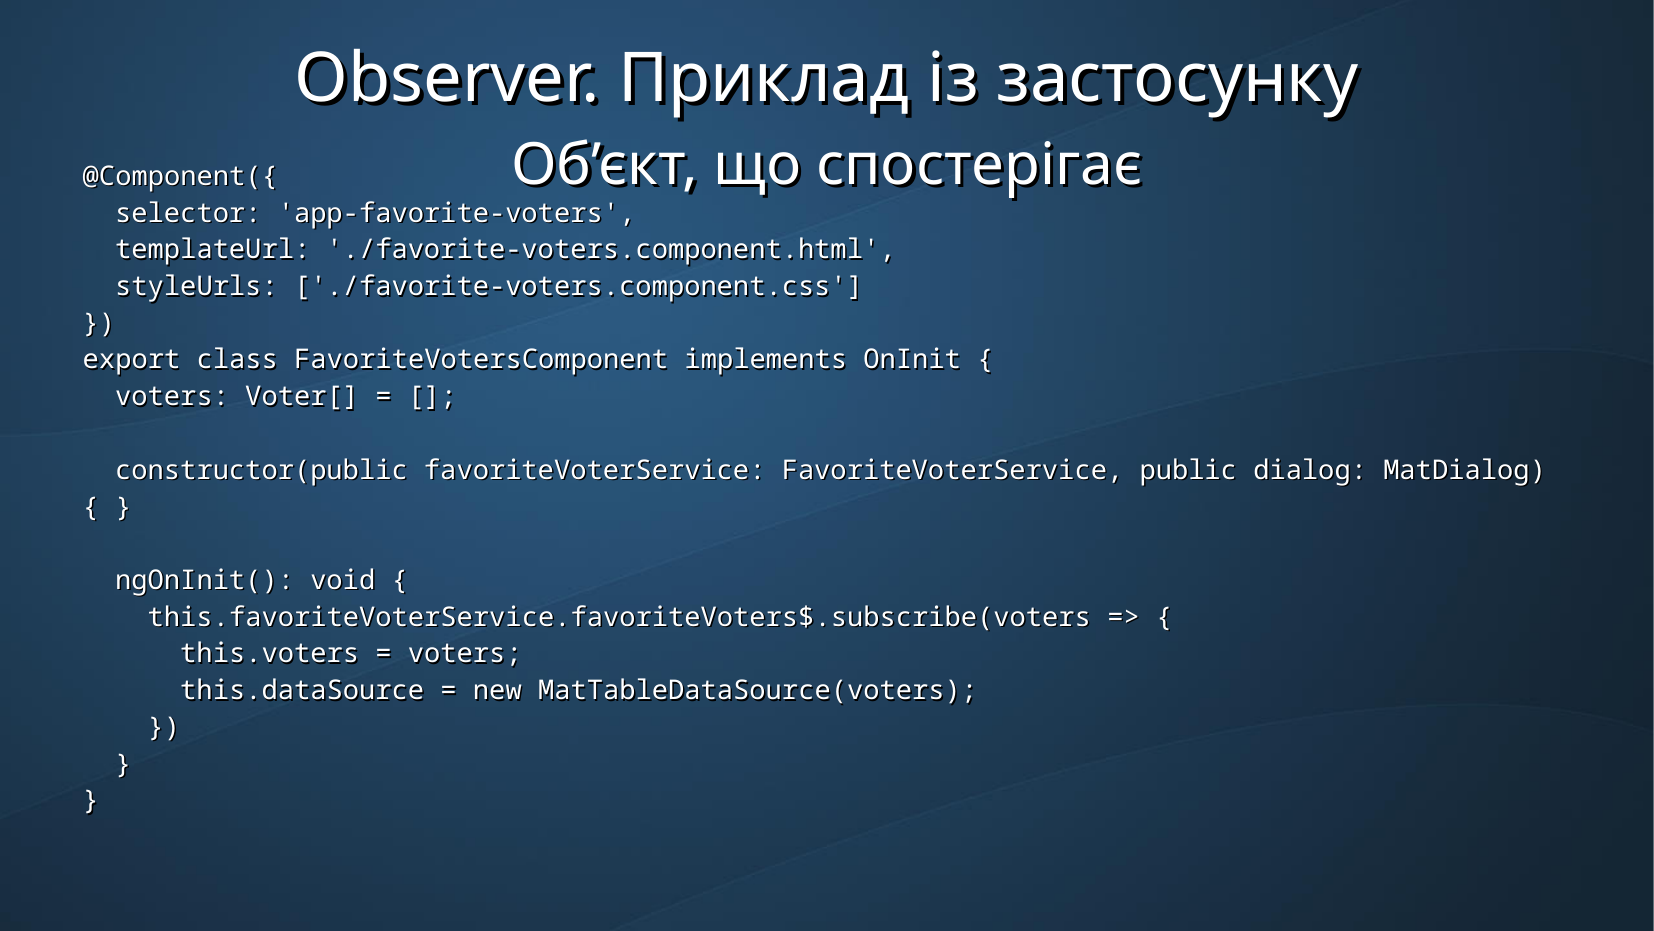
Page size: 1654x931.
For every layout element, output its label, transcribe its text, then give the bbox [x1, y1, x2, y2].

subtitle @Component({ selector: 'app-favorite-voters', templateUrl: './favorite-voters.component.html', styleUrls: ['./favorite-voters.component.css'] }) export class FavoriteVotersComponent implements OnInit { voters: Voter[] = []; constructor(public favoriteVoterService: FavoriteVoterService, public dialog: MatDialog) { } ngOnInit(): void { this.favoriteVoterService.favoriteVoters$.subscribe(voters => { this.voters = voters; this.dataSource = new MatTableDataSource(voters); }) } } [82, 167, 1571, 807]
title Observer. Приклад із застосунку Об’єкт, що спостерігає [82, 28, 1571, 167]
picture [0, 0, 1654, 931]
